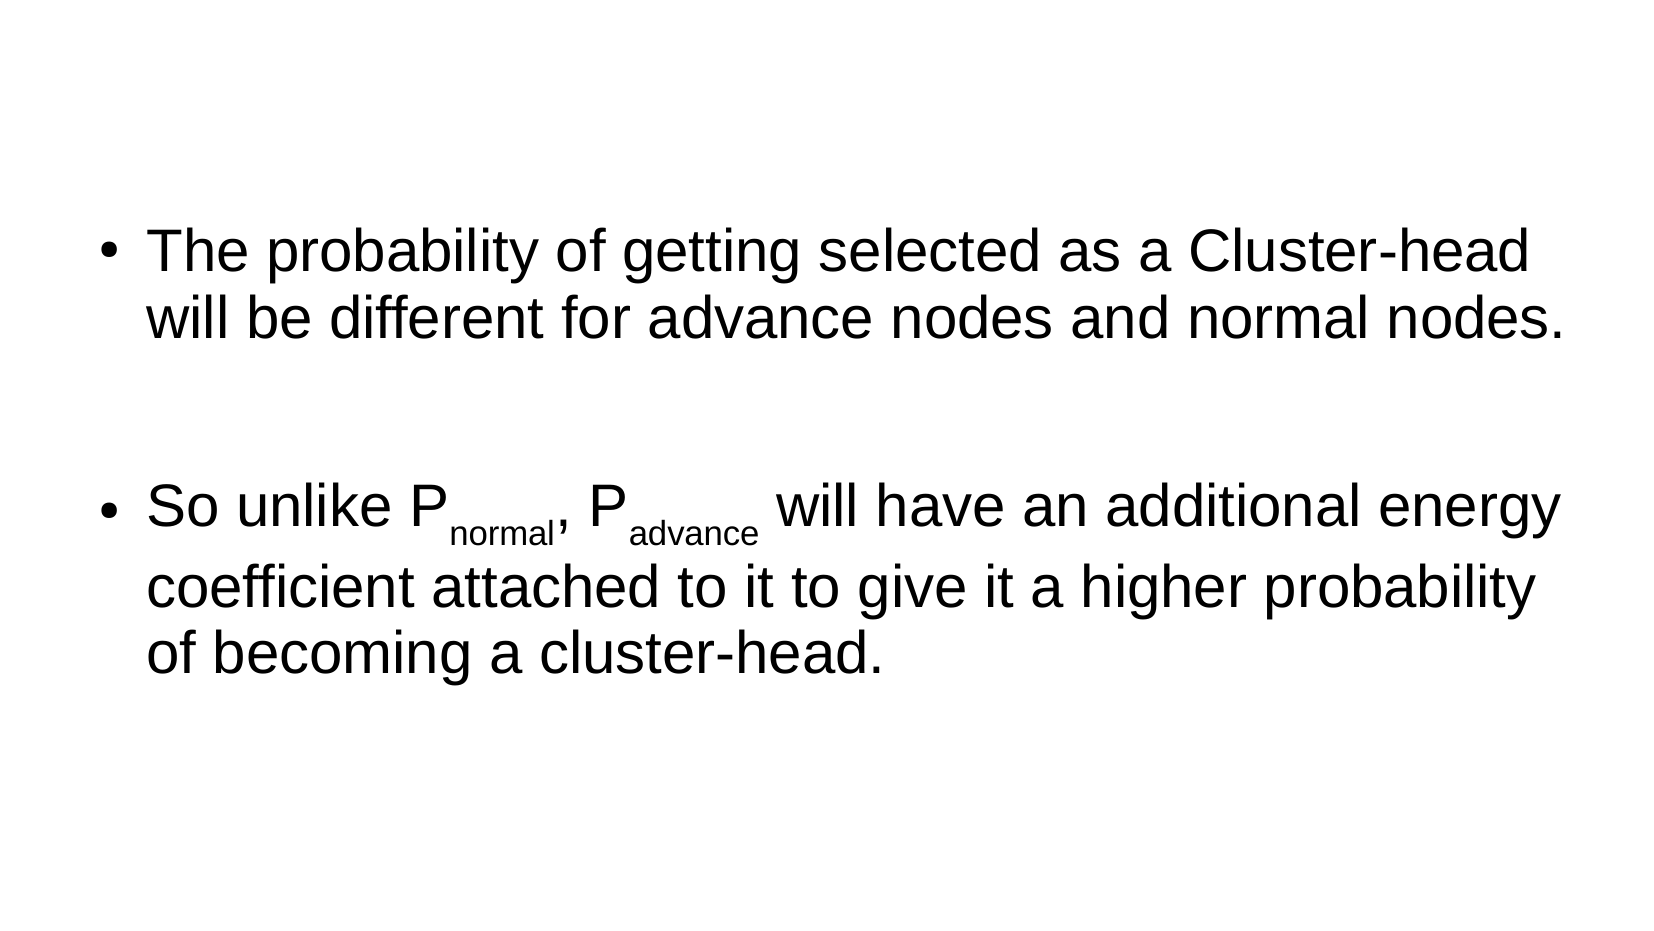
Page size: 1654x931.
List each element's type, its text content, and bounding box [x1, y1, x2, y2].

list The probability of getting selected as a Cluster-head will be different for advance nodes and normal nodes. So unlike Pnormal, Padvance will have an additional energy coefficient attached to it to give it a higher probability of becoming a cluster-head. [82, 217, 1571, 758]
